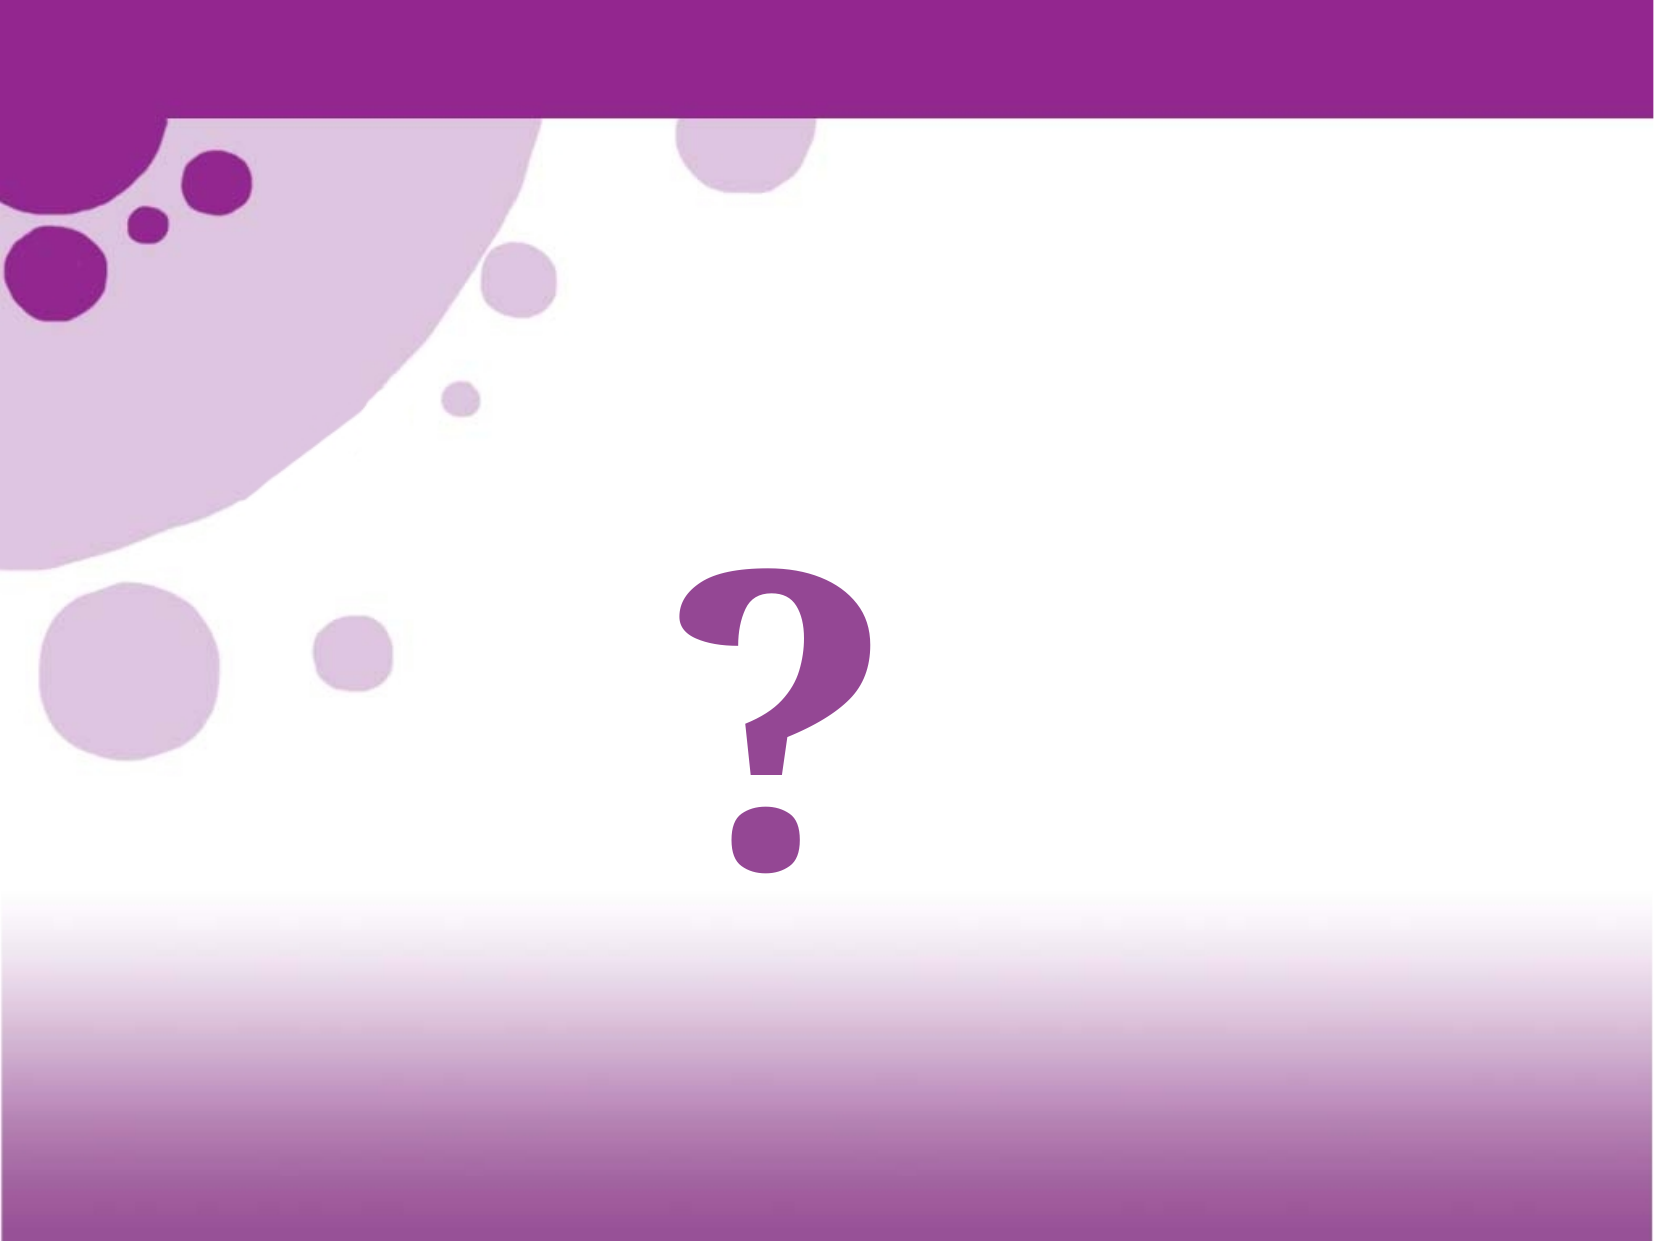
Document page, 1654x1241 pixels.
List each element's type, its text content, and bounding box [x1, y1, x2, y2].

text_box ? [649, 417, 1063, 917]
picture [0, 0, 1654, 1241]
